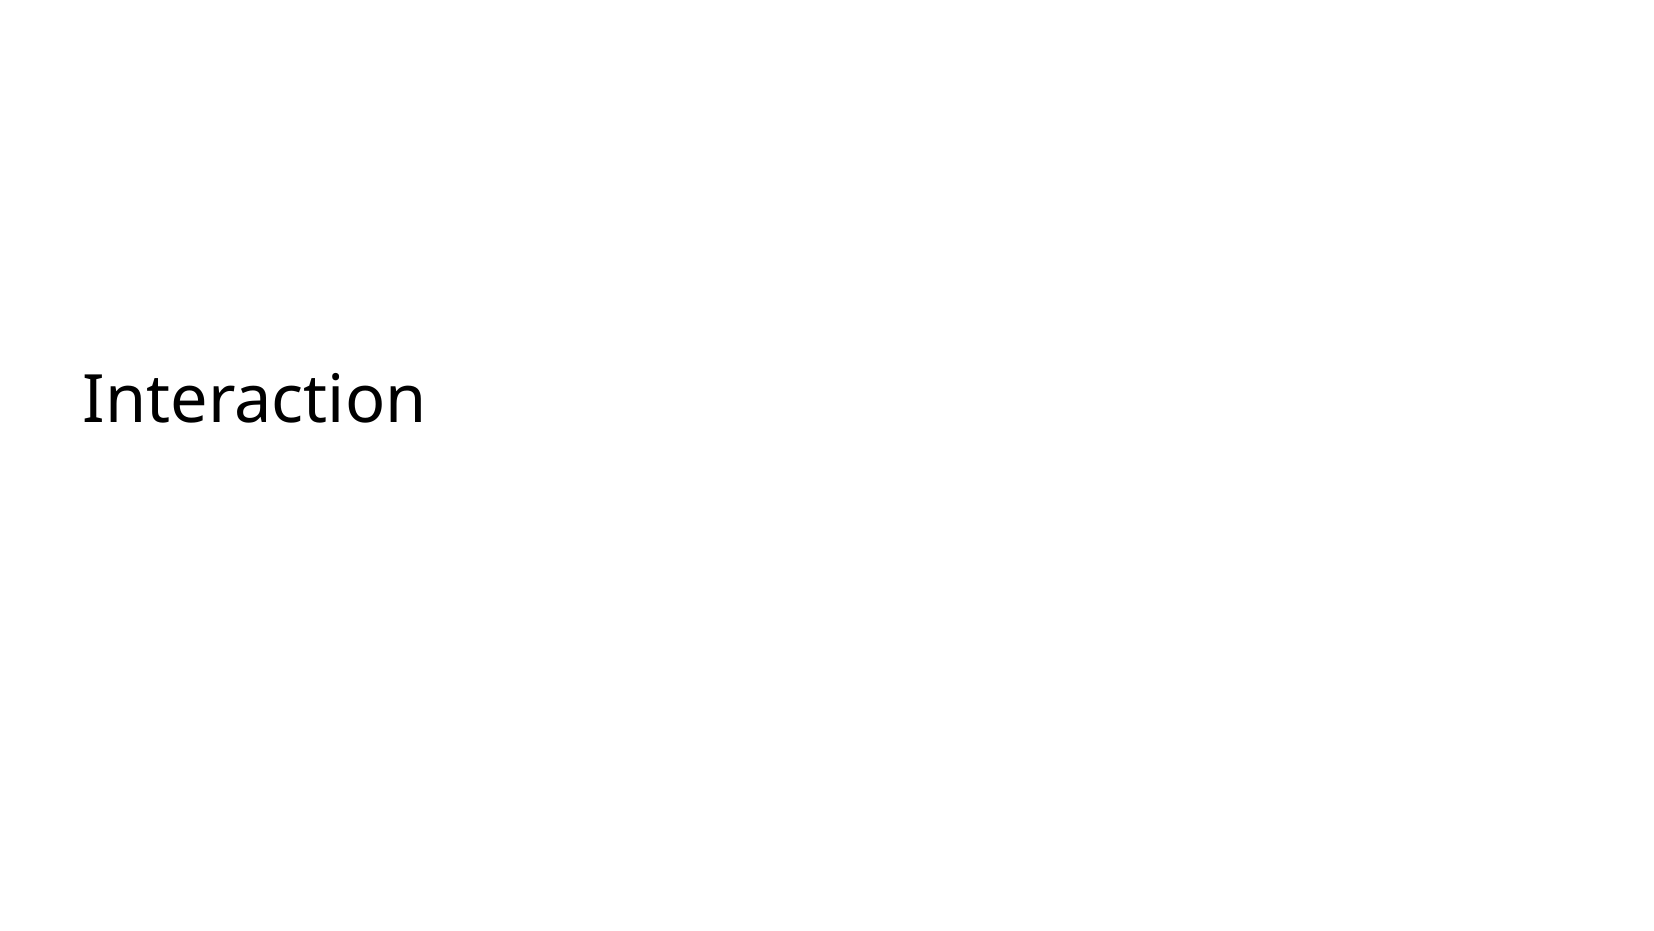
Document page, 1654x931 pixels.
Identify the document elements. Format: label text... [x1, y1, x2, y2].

subtitle Interaction [82, 37, 1571, 757]
